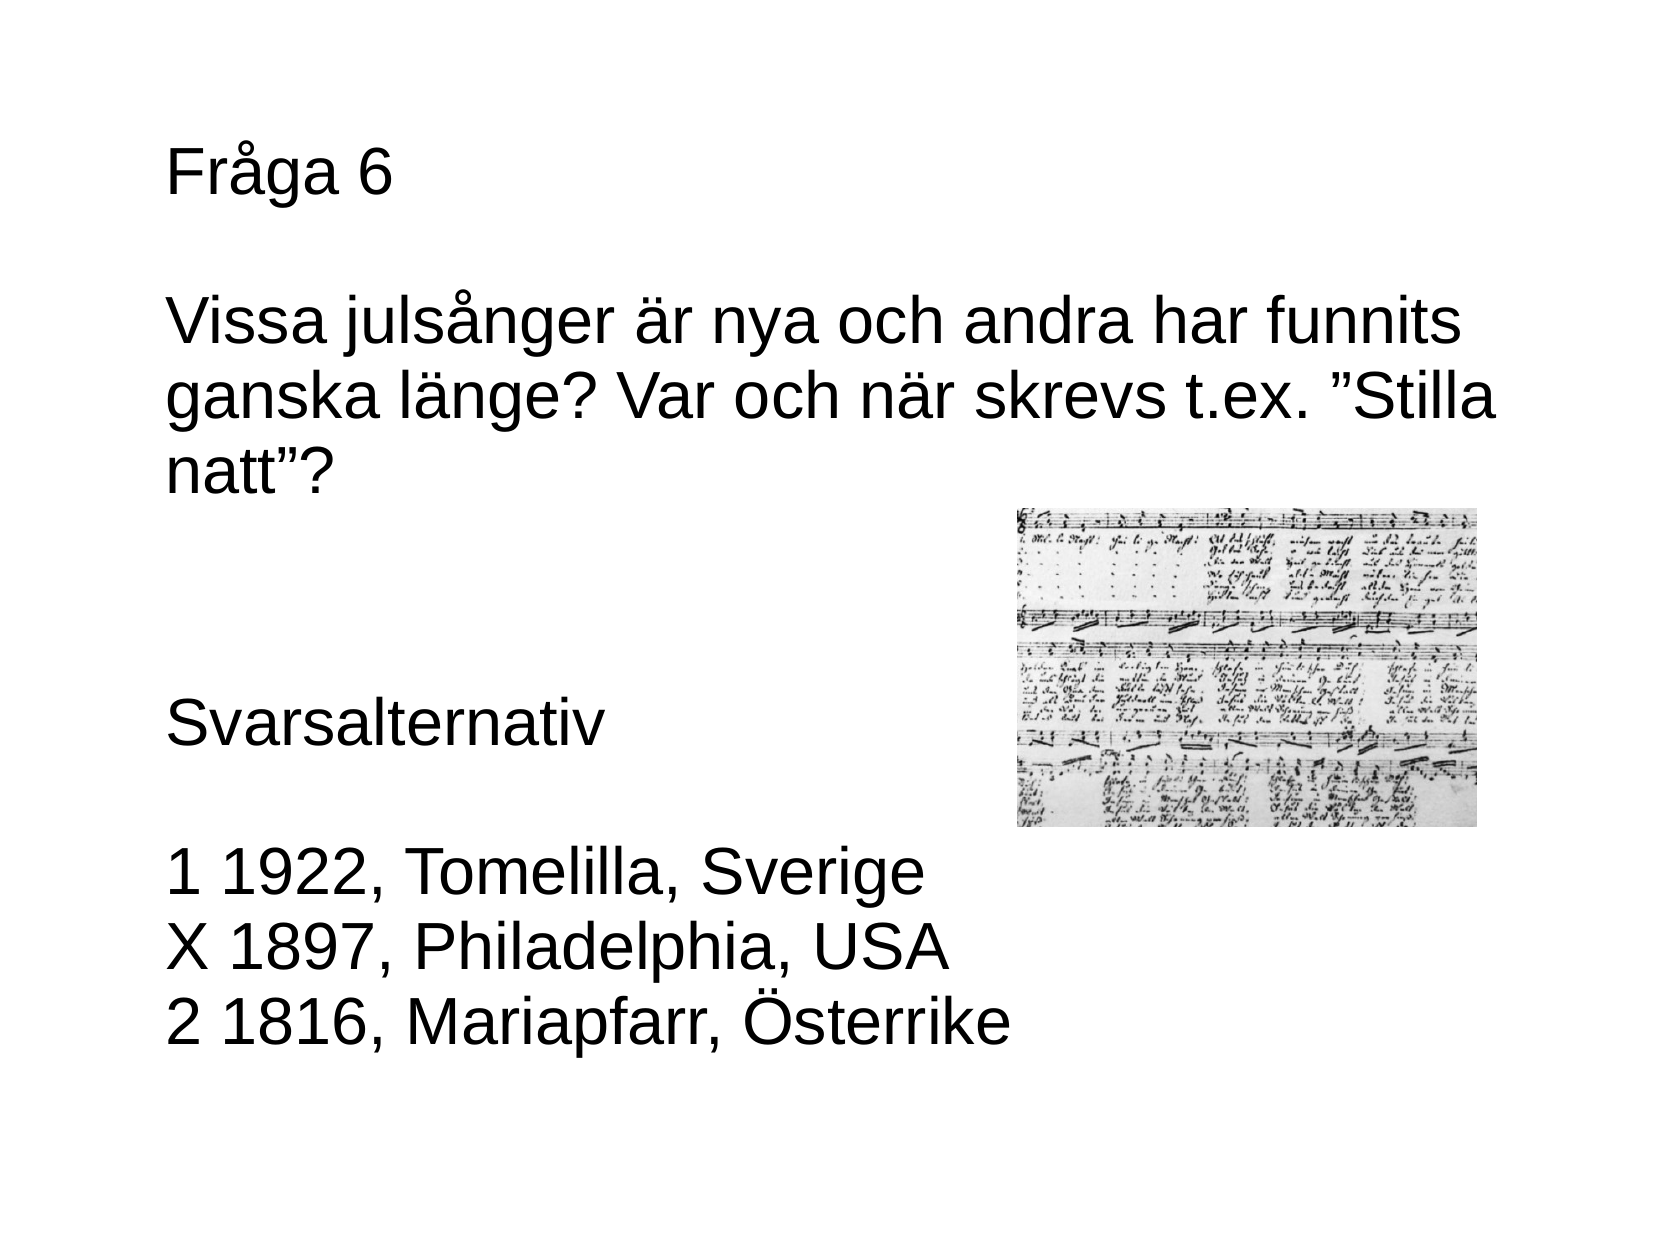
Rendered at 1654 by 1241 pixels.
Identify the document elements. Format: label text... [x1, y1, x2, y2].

subtitle Fråga 6 Vissa julsånger är nya och andra har funnits ganska länge? Var och när skrevs t.ex. ”Stilla natt”? [165, 133, 1524, 508]
picture [1017, 508, 1477, 827]
text_box Svarsalternativ 1 1922, Tomelilla, Sverige X 1897, Philadelphia, USA 2 1816, Mariapfarr, Österrike [165, 685, 1560, 1059]
